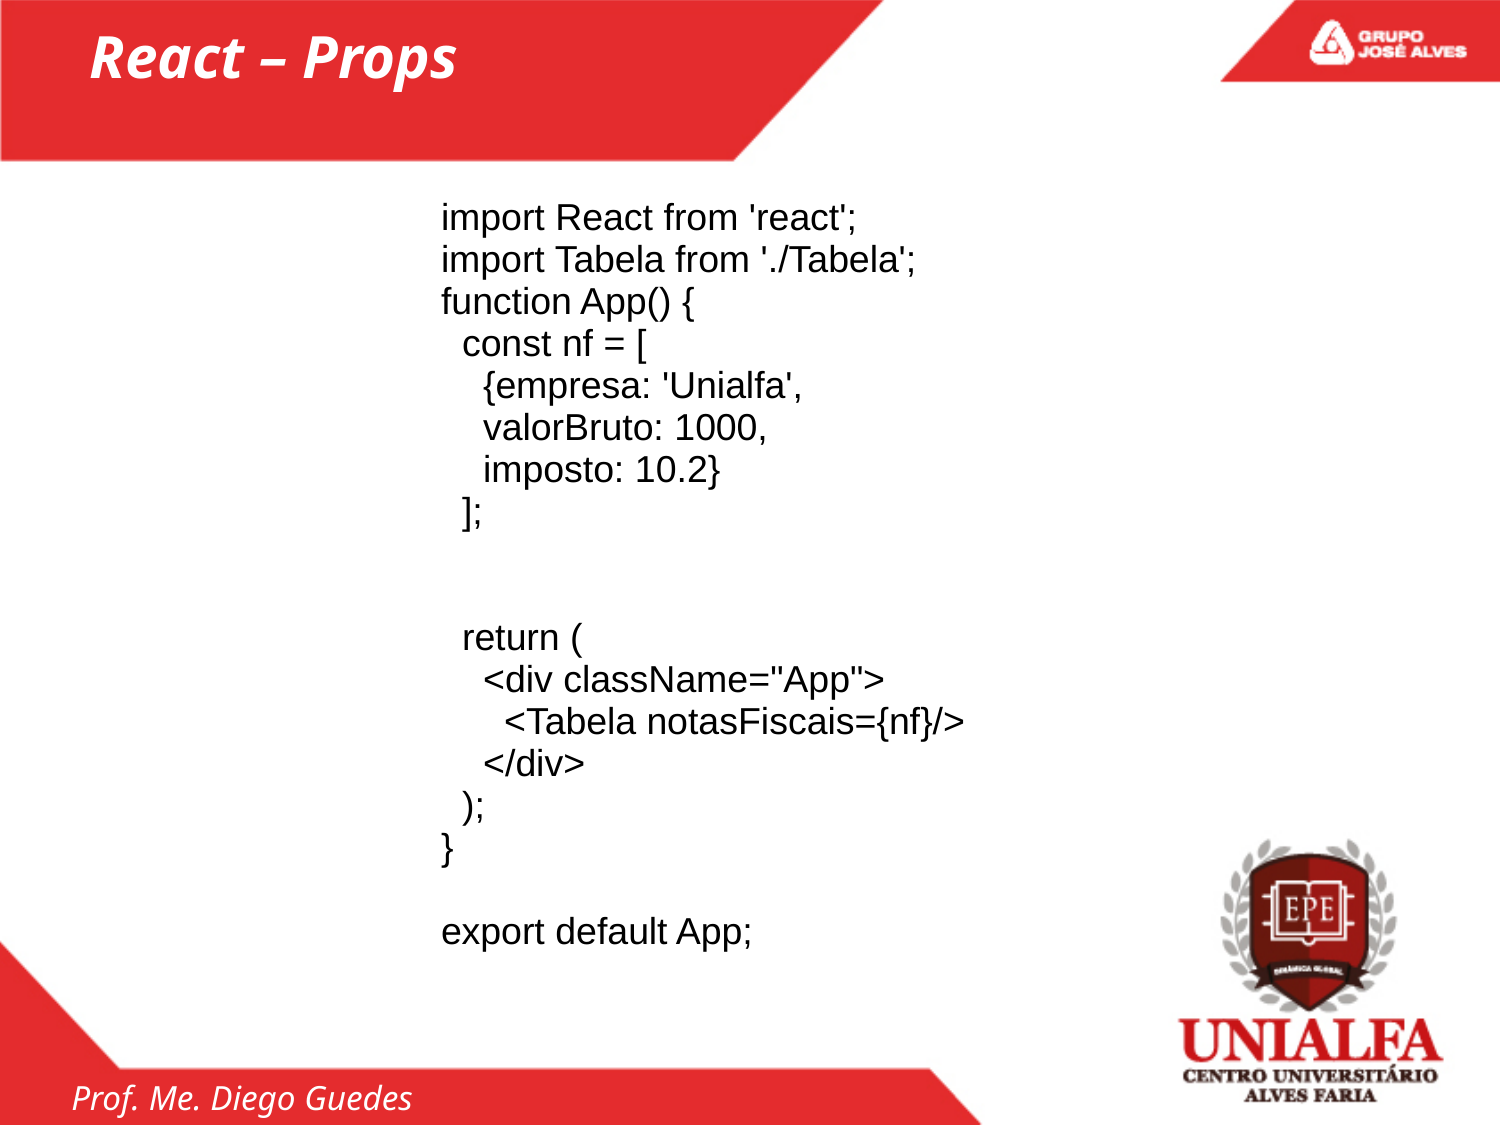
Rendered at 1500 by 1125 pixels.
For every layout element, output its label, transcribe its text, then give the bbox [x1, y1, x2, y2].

text_box React – Props [75, 12, 740, 98]
picture [0, 0, 1500, 1125]
text_box Prof. Me. Diego Guedes [56, 1070, 711, 1125]
text_box import React from 'react'; import Tabela from './Tabela'; function App() { const nf = [ {empresa: 'Unialfa', valorBruto: 1000, imposto: 10.2} ]; return ( <div className="App"> <Tabela notasFiscais={nf}/> </div> ); } export default App; [426, 188, 981, 960]
